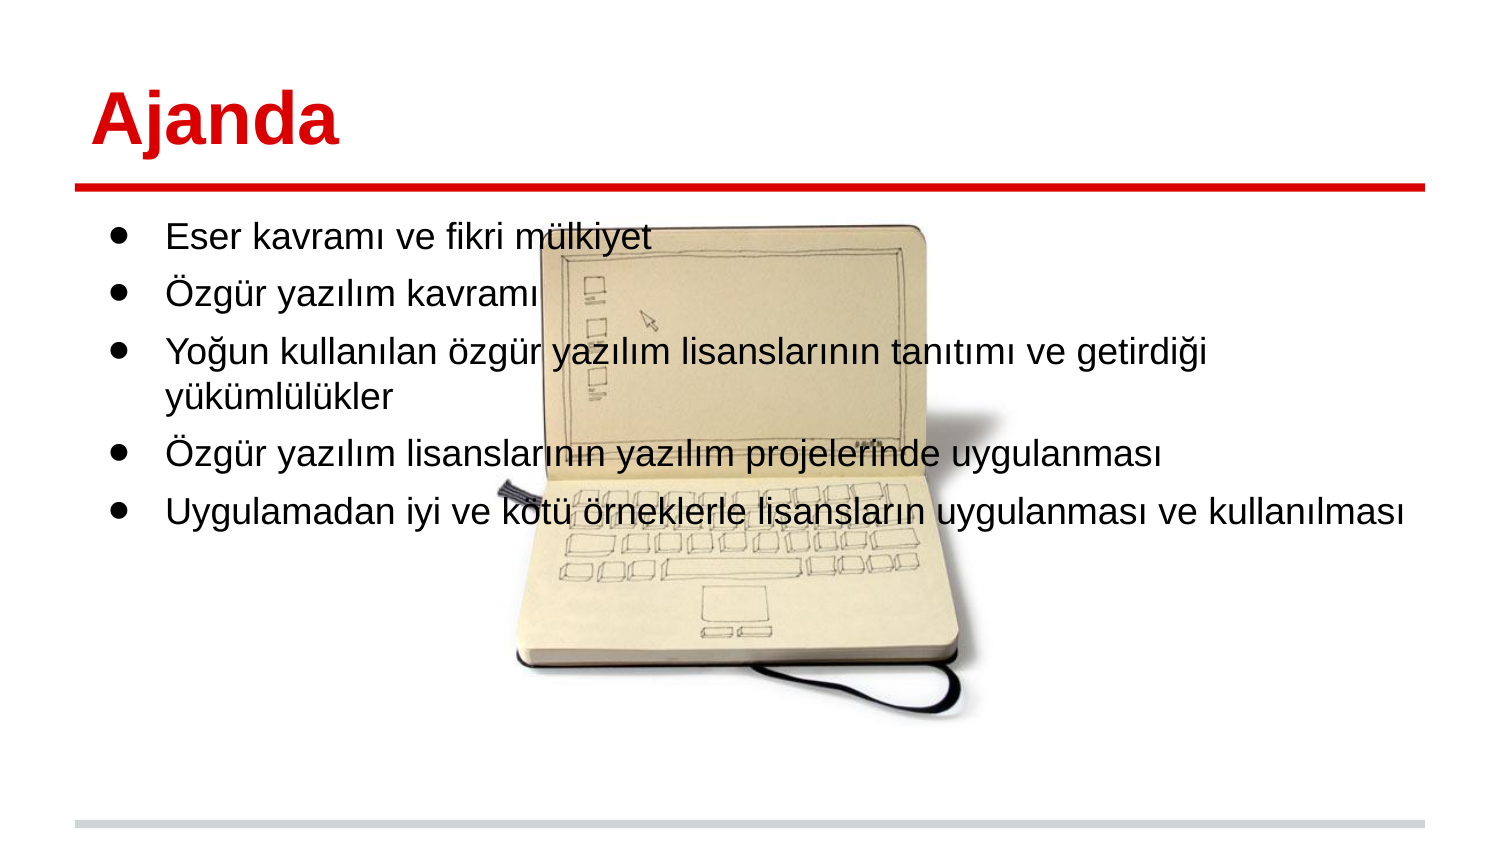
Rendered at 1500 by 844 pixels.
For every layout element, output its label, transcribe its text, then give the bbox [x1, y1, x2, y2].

title Ajanda [75, 33, 1425, 175]
list Eser kavramı ve fikri mülkiyet Özgür yazılım kavramı Yoğun kullanılan özgür yazılım lisanslarının tanıtımı ve getirdiği yükümlülükler Özgür yazılım lisanslarının yazılım projelerinde uygulanması Uygulamadan iyi ve kötü örneklerle lisansların uygulanması ve kullanılması [75, 196, 1425, 808]
